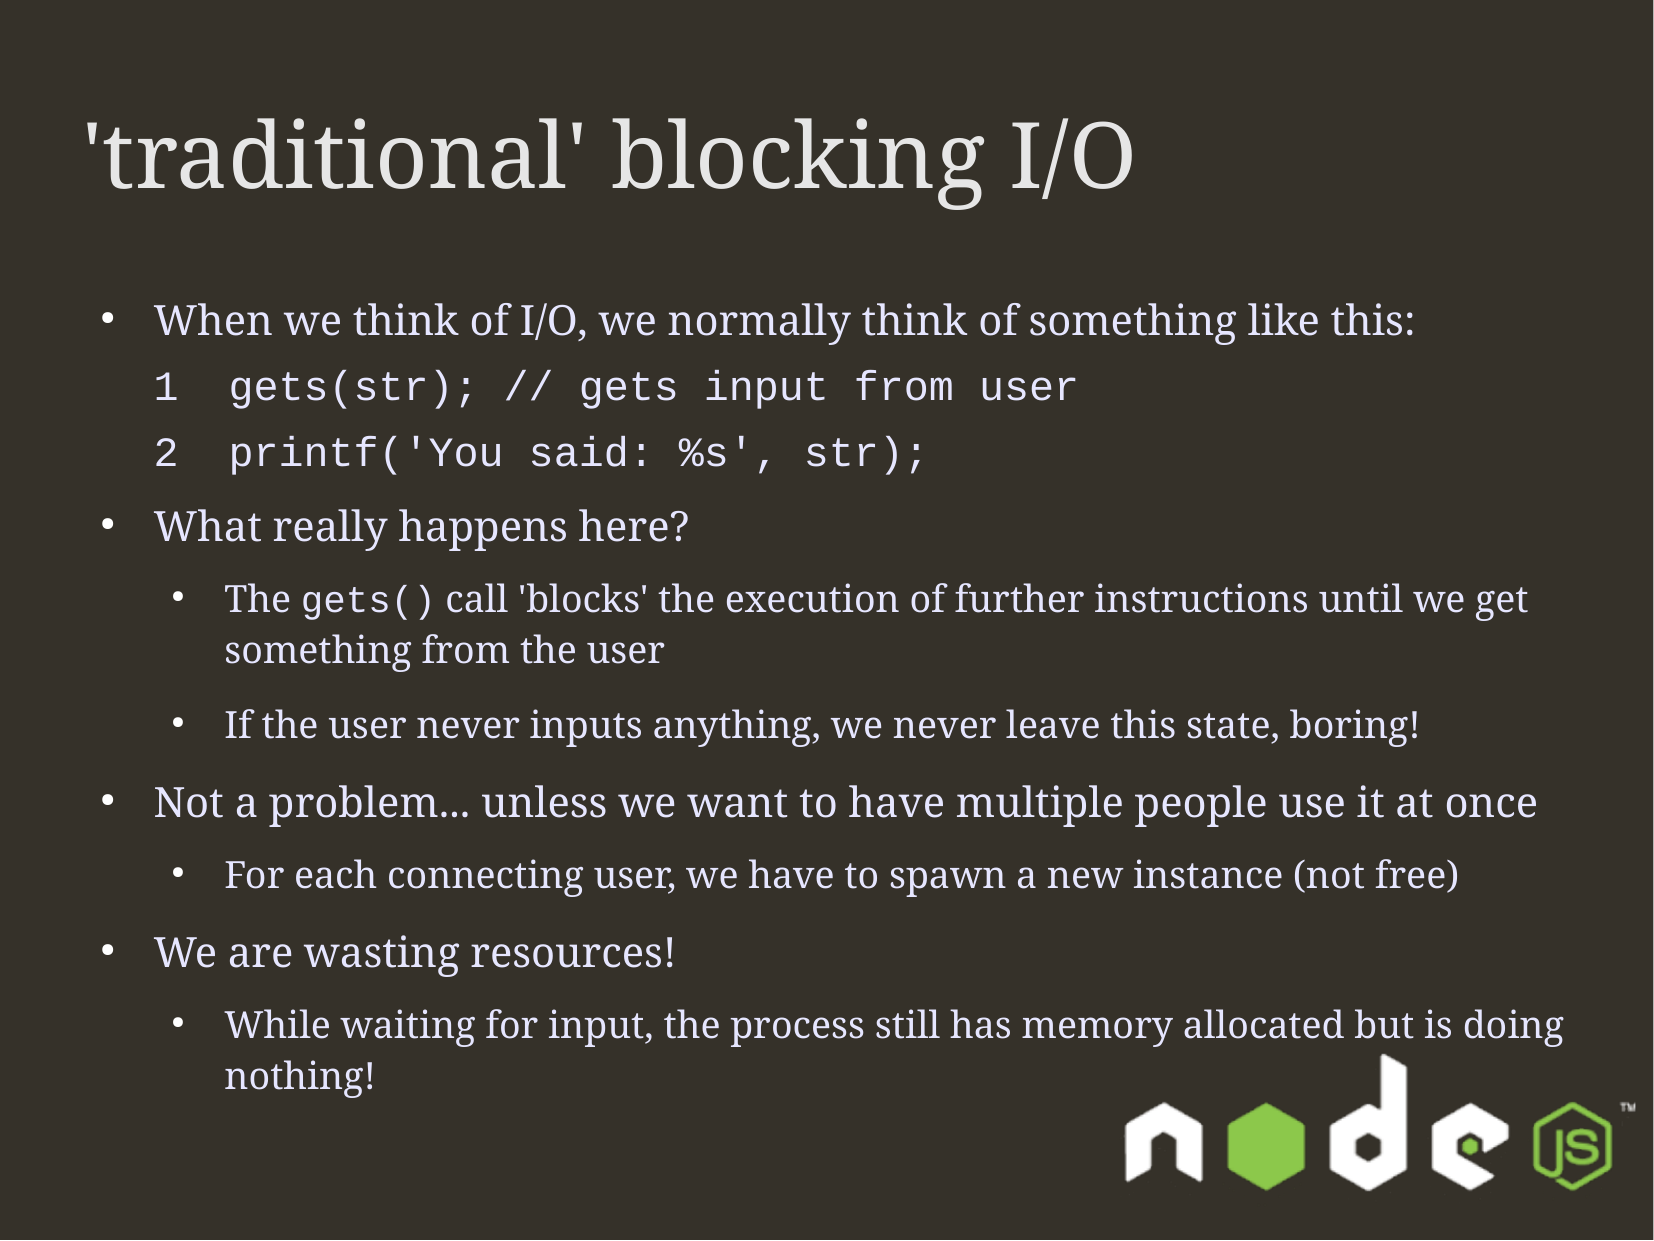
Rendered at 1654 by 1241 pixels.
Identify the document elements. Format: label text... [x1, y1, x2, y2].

title 'traditional' blocking I/O [82, 49, 1571, 257]
picture [1108, 1006, 1651, 1238]
list When we think of I/O, we normally think of something like this: 1 gets(str); // gets input from user 2 printf('You said: %s', str); What really happens here? The gets() call 'blocks' the execution of further instructions until we get something from the user If the user never inputs anything, we never leave this state, boring! Not a problem... unless we want to have multiple people use it at once For each connecting user, we have to spawn a new instance (not free) We are wasting resources! While waiting for input, the process still has memory allocated but is doing nothing! [82, 290, 1571, 1109]
